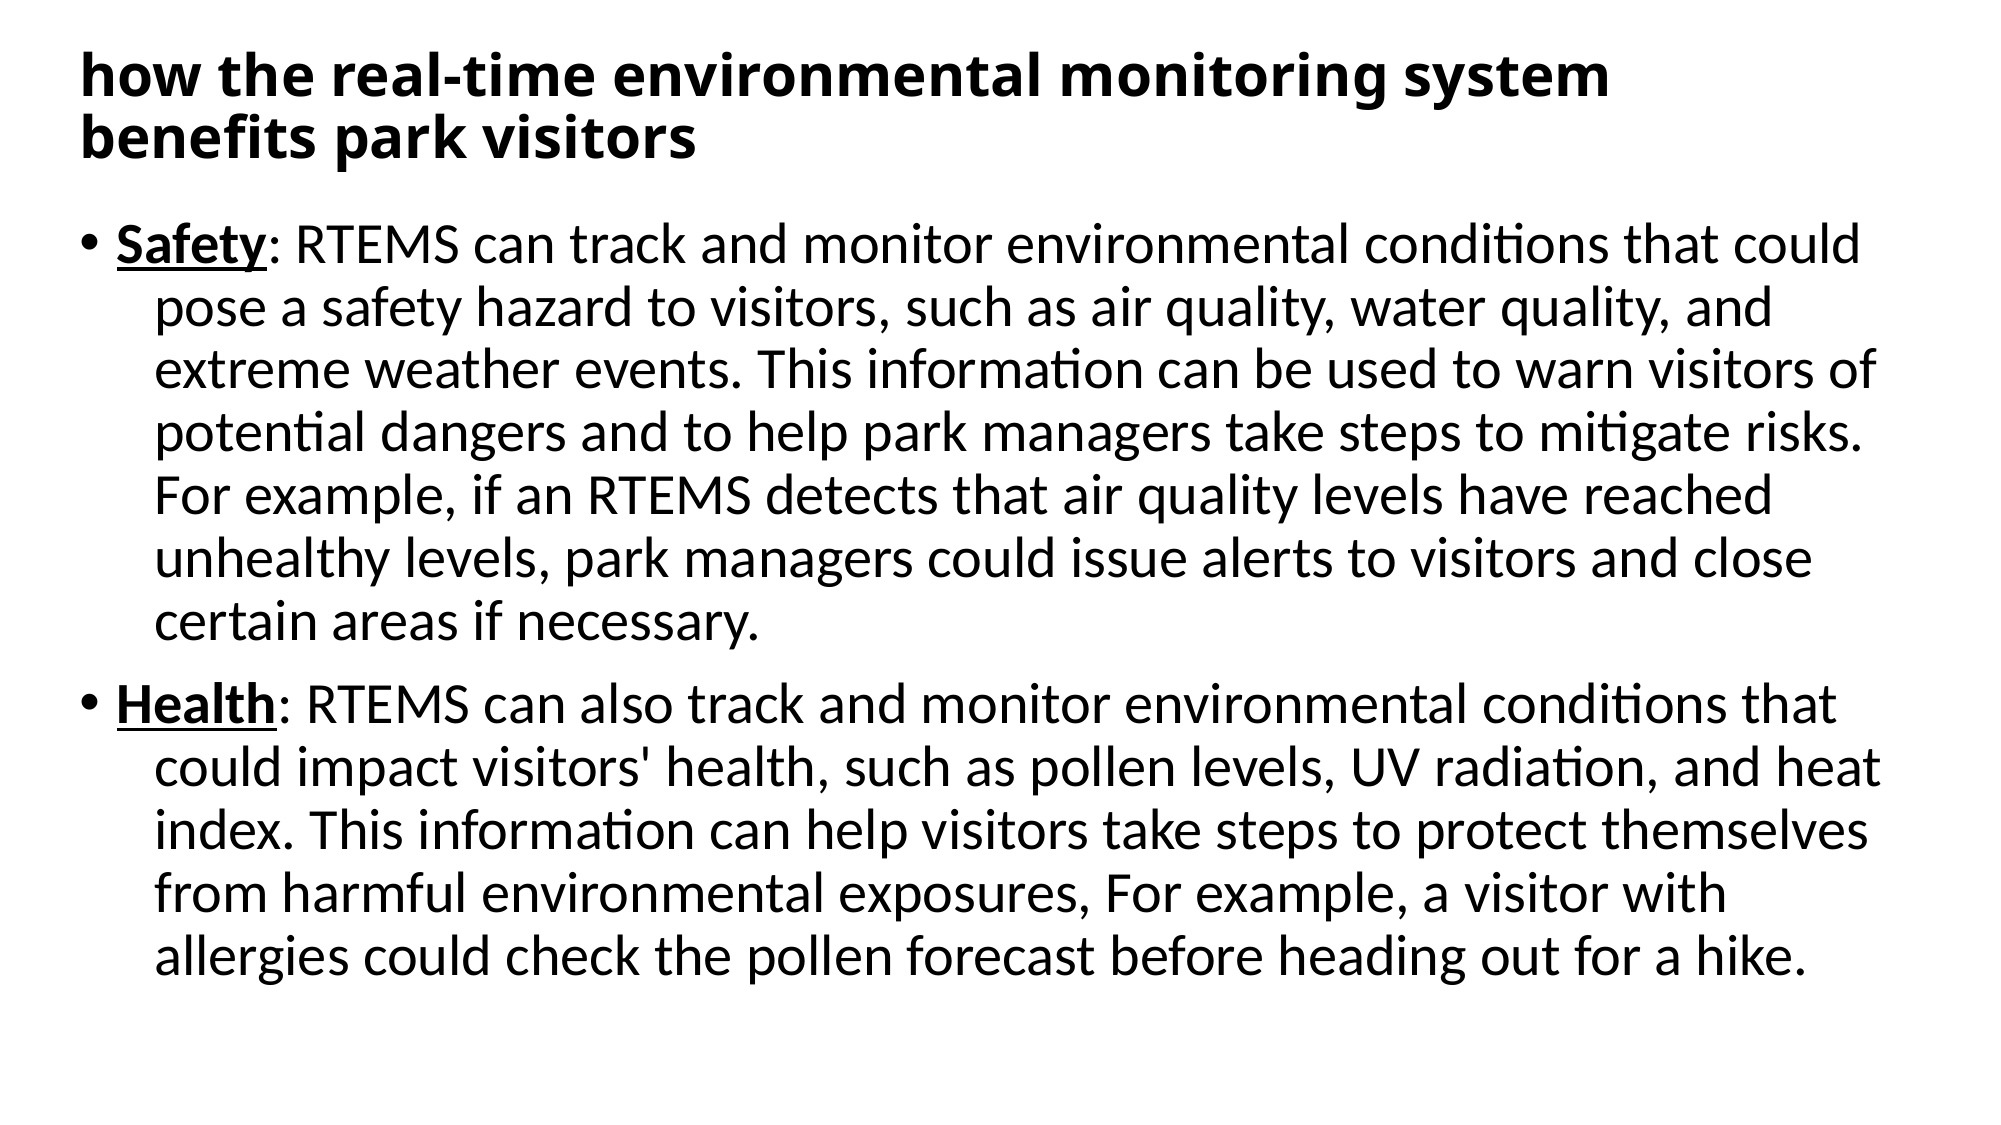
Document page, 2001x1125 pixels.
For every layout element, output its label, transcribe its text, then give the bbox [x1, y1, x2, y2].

title how the real-time environmental monitoring system benefits park visitors [64, 0, 1790, 205]
list Safety: RTEMS can track and monitor environmental conditions that could pose a safety hazard to visitors, such as air quality, water quality, and extreme weather events. This information can be used to warn visitors of potential dangers and to help park managers take steps to mitigate risks. For example, if an RTEMS detects that air quality levels have reached unhealthy levels, park managers could issue alerts to visitors and close certain areas if necessary. Health: RTEMS can also track and monitor environmental conditions that could impact visitors' health, such as pollen levels, UV radiation, and heat index. This information can help visitors take steps to protect themselves from harmful environmental exposures, For example, a visitor with allergies could check the pollen forecast before heading out for a hike. [64, 205, 1936, 1079]
